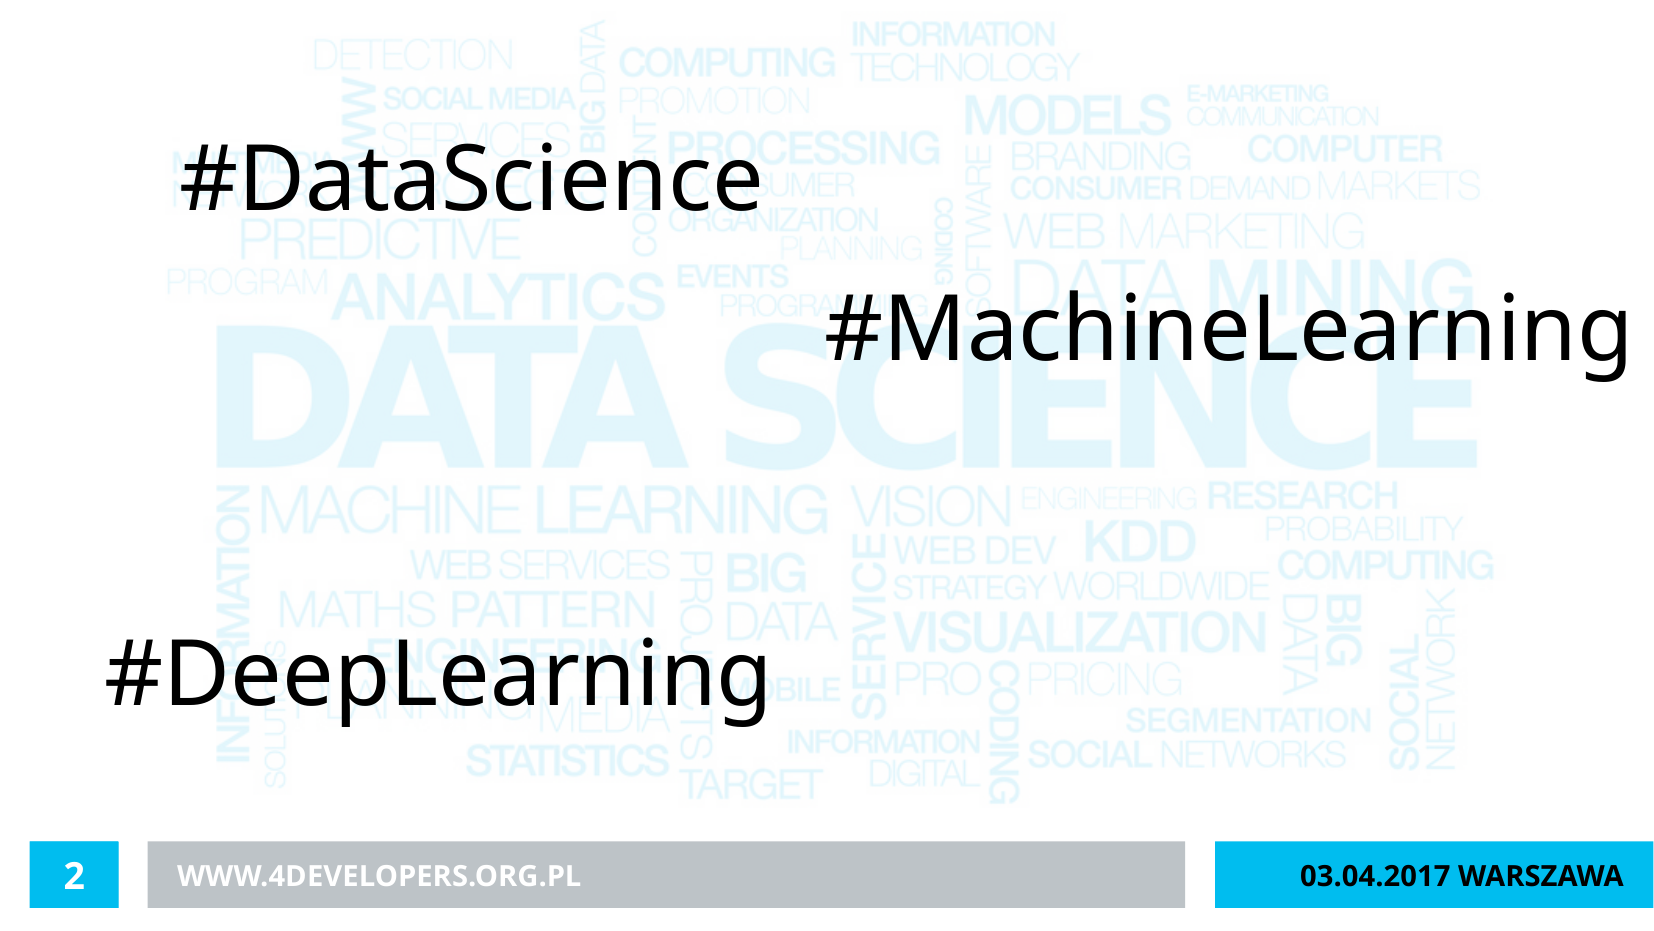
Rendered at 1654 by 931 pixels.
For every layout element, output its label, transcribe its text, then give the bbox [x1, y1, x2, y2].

picture [129, 0, 1527, 841]
text_box #DataScience [165, 105, 811, 223]
text_box #DeepLearning [90, 600, 796, 718]
text_box #MachineLearning [810, 255, 1651, 373]
